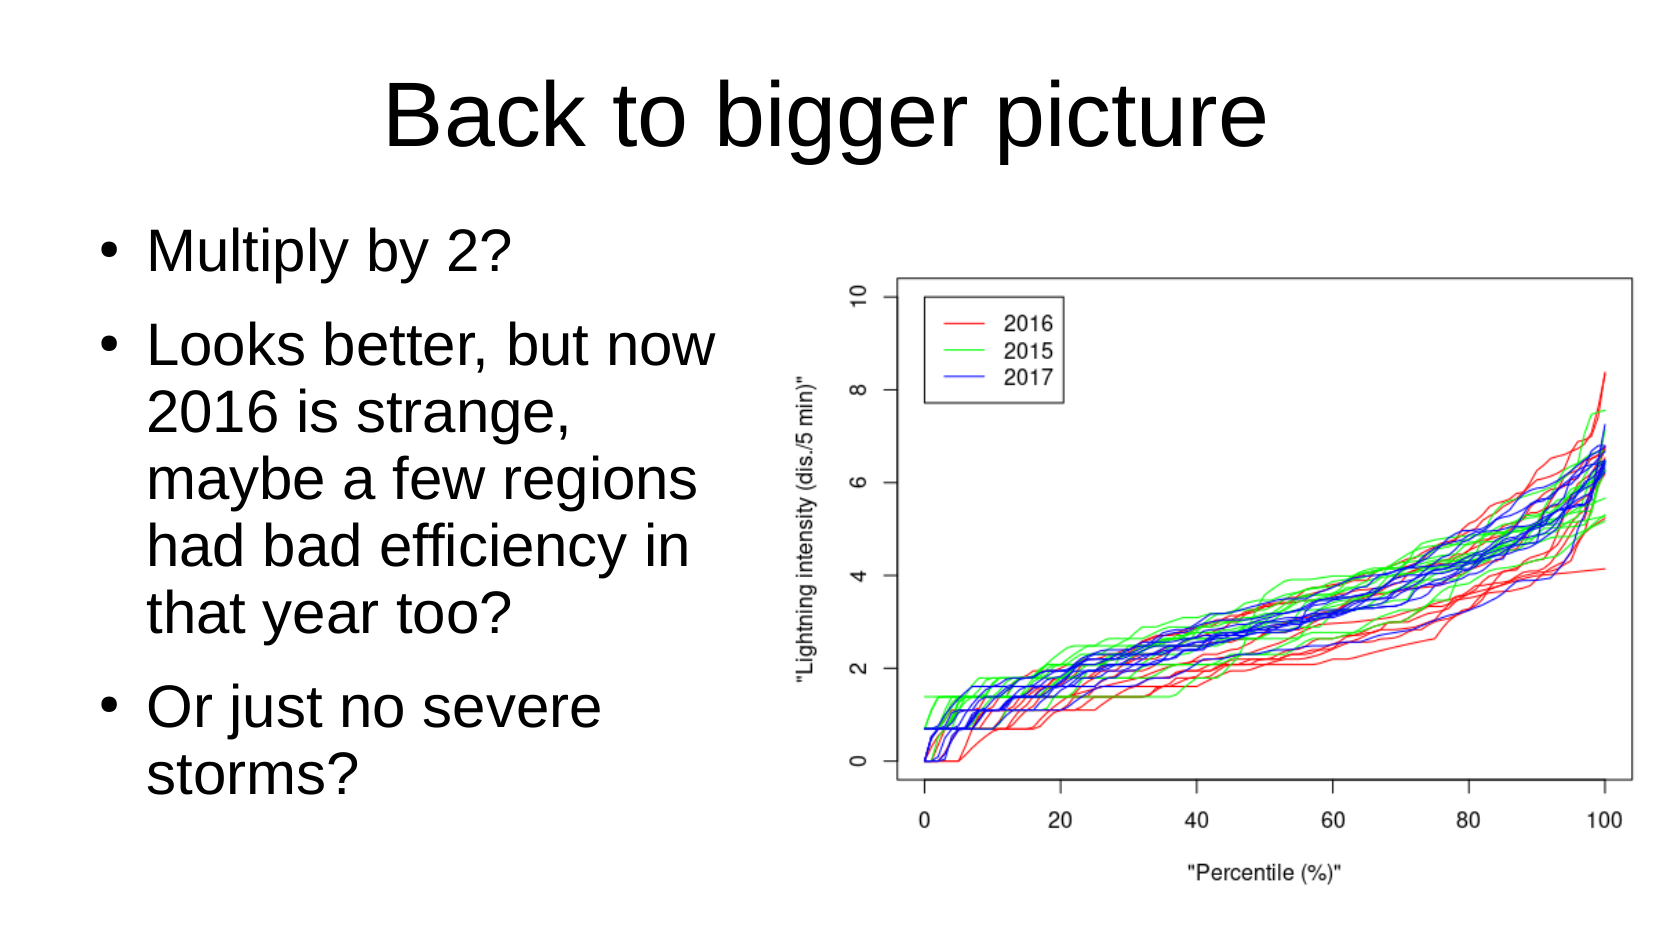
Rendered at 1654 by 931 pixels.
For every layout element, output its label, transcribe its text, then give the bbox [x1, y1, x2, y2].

title Back to bigger picture [82, 37, 1571, 193]
picture [789, 170, 1654, 916]
list Multiply by 2? Looks better, but now 2016 is strange, maybe a few regions had bad efficiency in that year too? Or just no severe storms? [82, 217, 721, 856]
